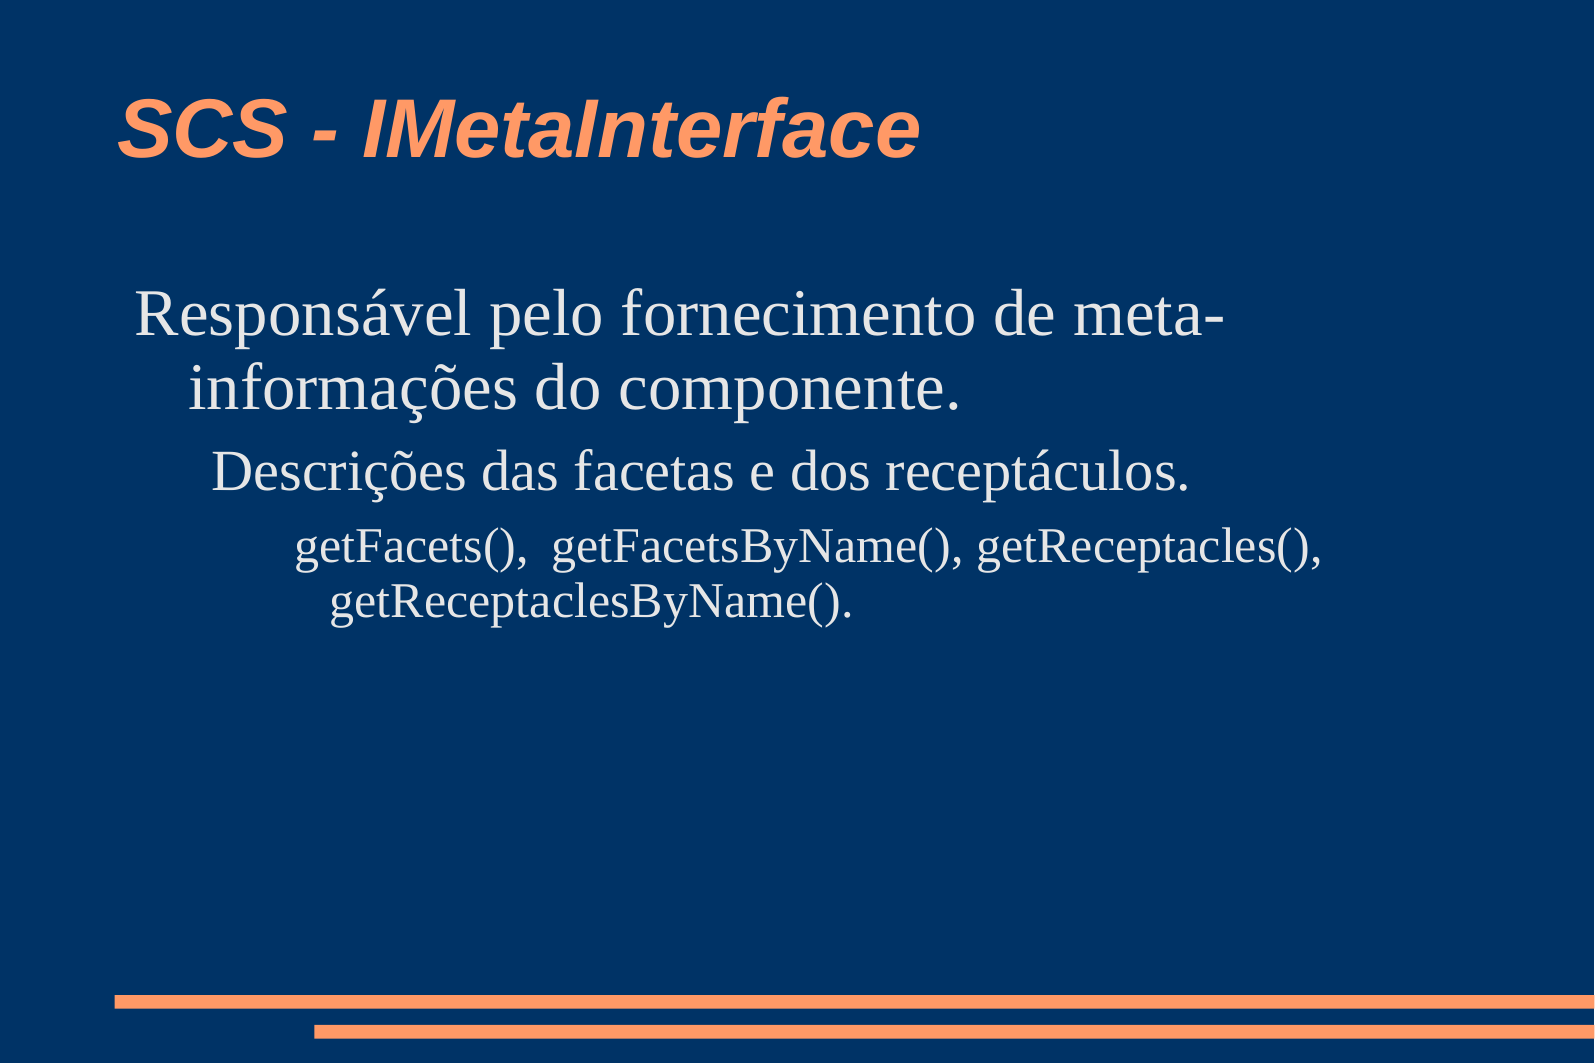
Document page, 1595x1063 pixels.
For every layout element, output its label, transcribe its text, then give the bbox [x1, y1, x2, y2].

list Responsável pelo fornecimento de meta-informações do componente. Descrições das facetas e dos receptáculos. getFacets(), getFacetsByName(), getReceptacles(), getReceptaclesByName(). [117, 276, 1505, 971]
title SCS - IMetaInterface [117, 39, 1479, 218]
